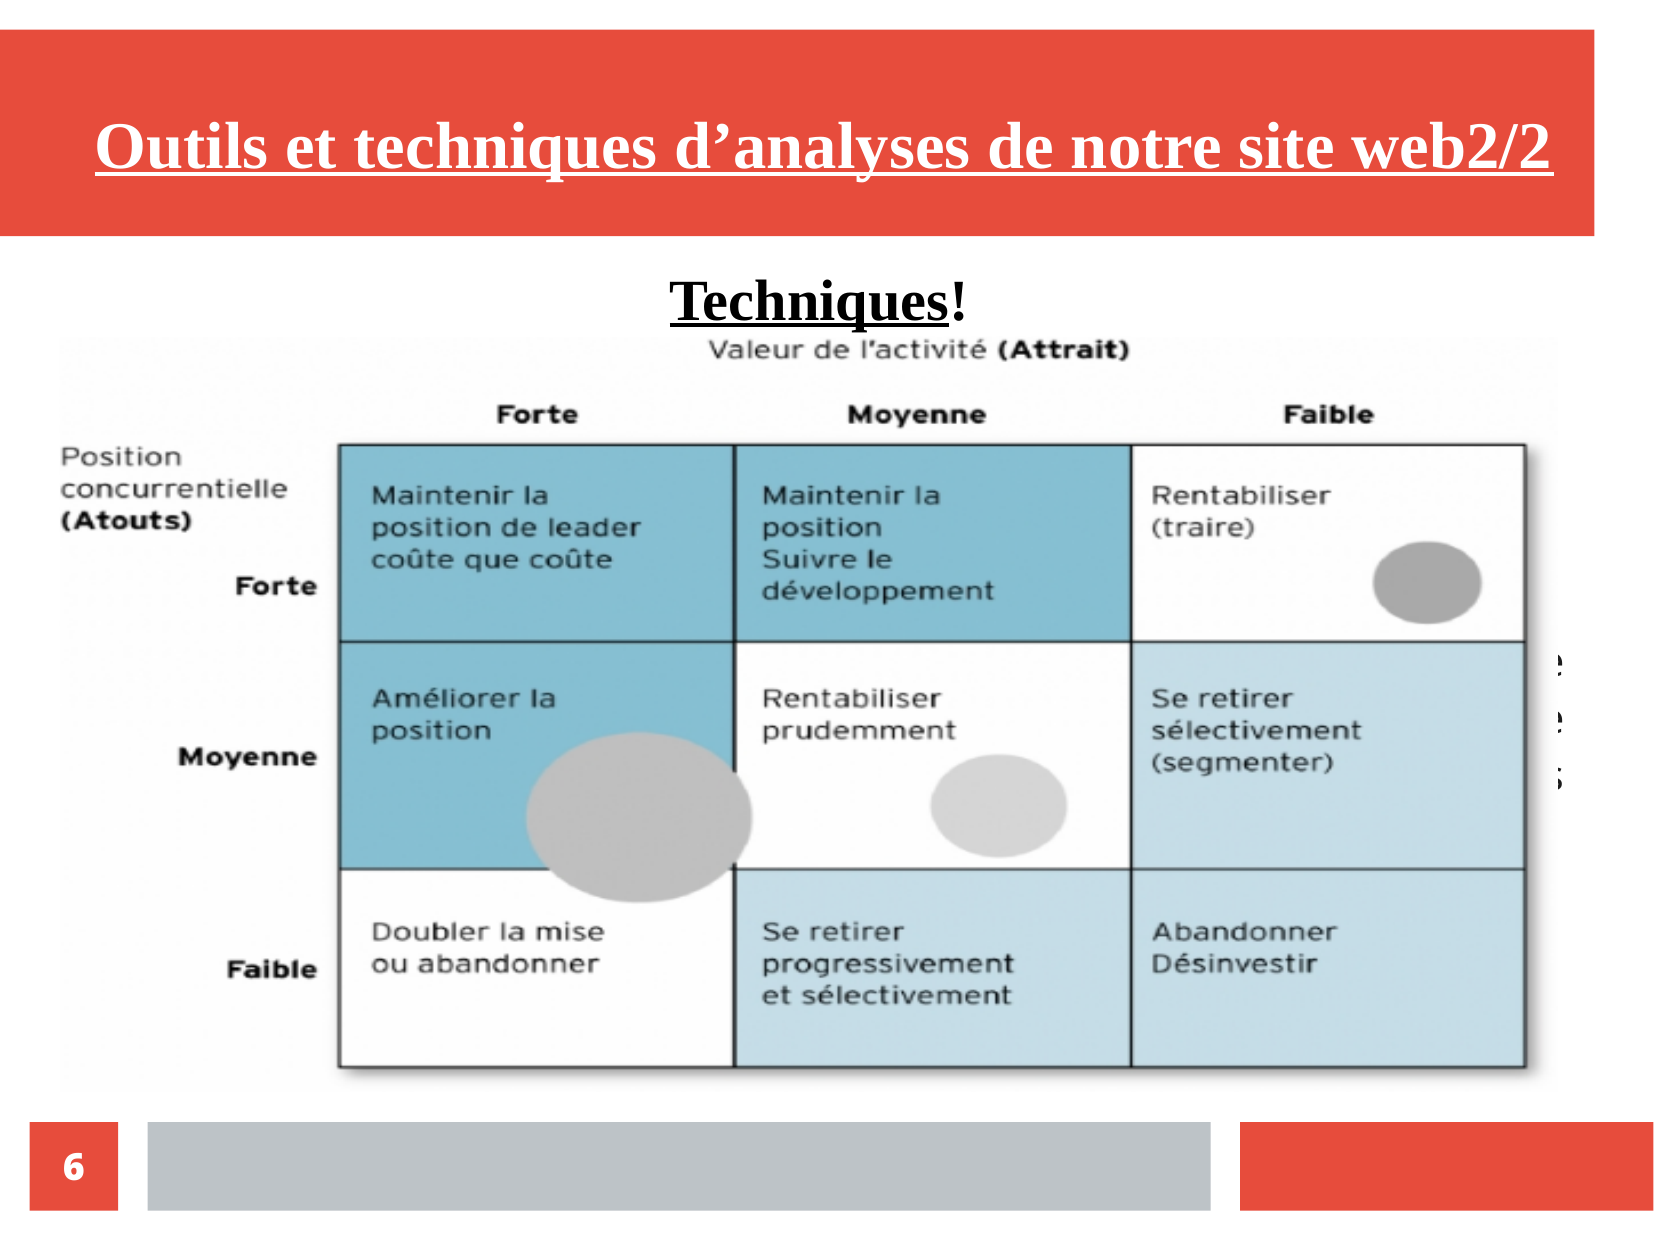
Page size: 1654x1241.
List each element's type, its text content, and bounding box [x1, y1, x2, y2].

list Techniques! Audit SEO(Étude des mots clés; Analyse du contenu; Audit technique(performance)) Analyser une position(saisir le nom de votre site) Recourir à la Matrice Mckinsey (attraits /atouts) Les attraits comme les atouts sont définis par un grand nombre de critères caractérisant l'attractivité de l'activité et la position concurrentielle de l'entreprise. La matrice se divise en 3 zones et 9 cases dans lesquelles apparaissent les prescriptions stratégiques correspondantes. [59, 267, 1565, 1036]
title Outils et techniques d’analyses de notre site web2/2 [59, 35, 1595, 184]
picture [59, 336, 1558, 1092]
